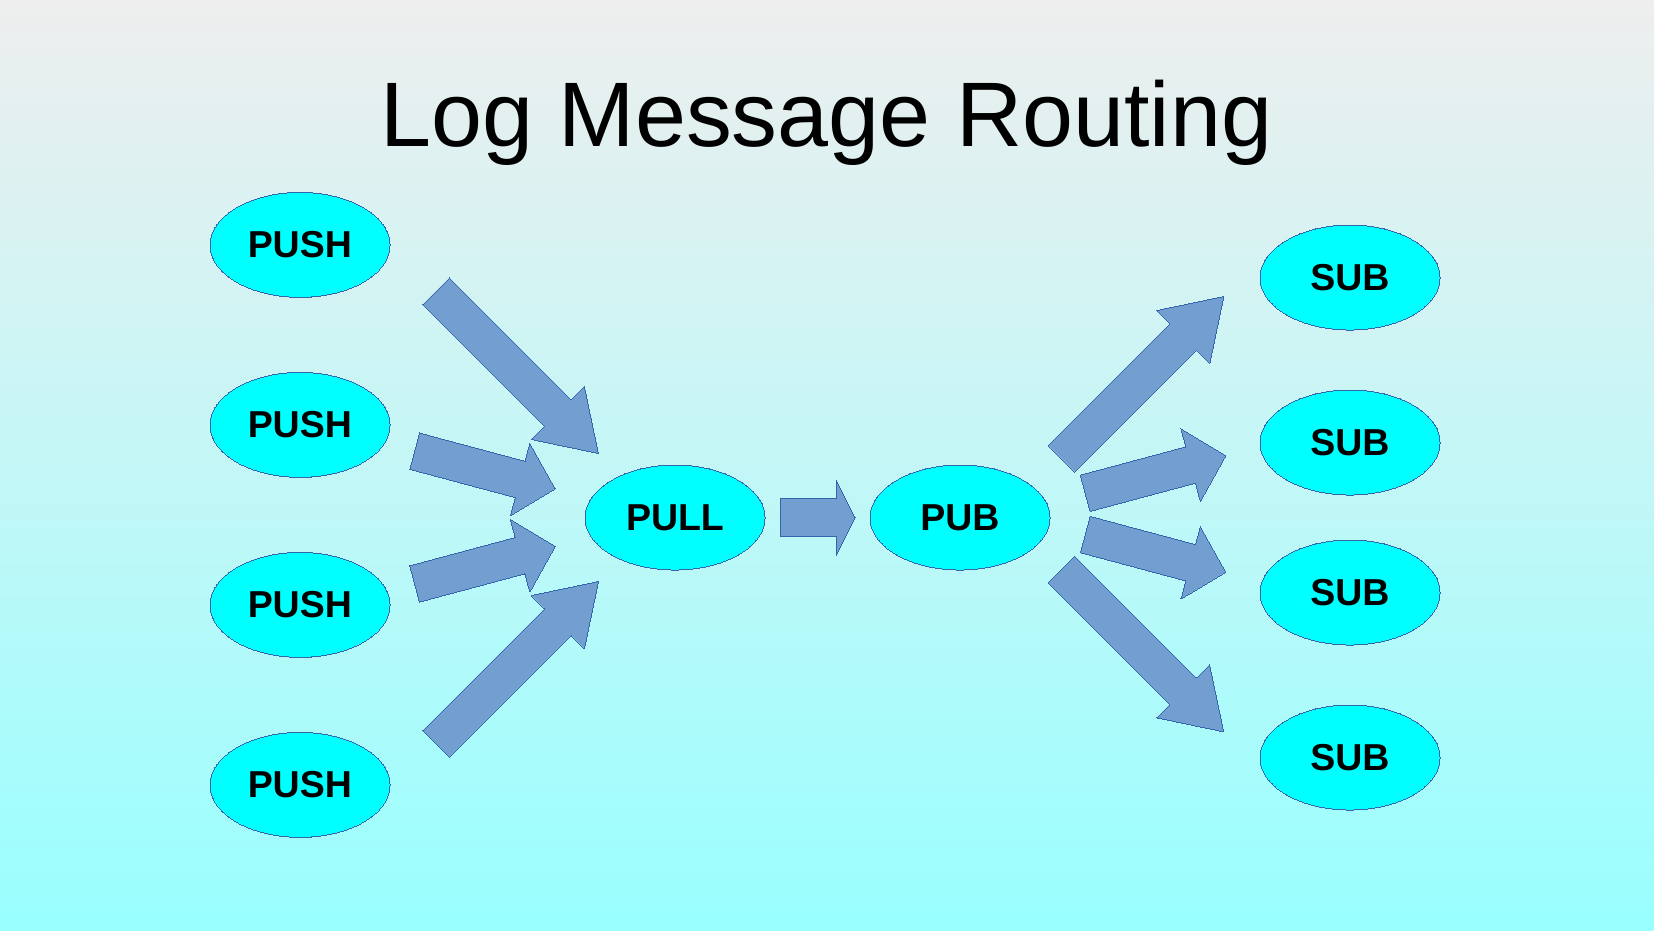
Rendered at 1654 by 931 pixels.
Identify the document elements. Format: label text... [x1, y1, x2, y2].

text_box PUSH [210, 732, 391, 838]
text_box [1048, 296, 1224, 473]
text_box [1048, 556, 1224, 732]
text_box PUSH [210, 552, 391, 658]
text_box [422, 581, 599, 758]
text_box [1080, 428, 1226, 512]
text_box PULL [585, 465, 766, 571]
text_box SUB [1260, 390, 1441, 496]
text_box PUSH [210, 192, 391, 298]
text_box PUSH [210, 372, 391, 478]
title Log Message Routing [82, 37, 1571, 193]
text_box SUB [1260, 705, 1441, 811]
text_box PUB [870, 465, 1051, 571]
text_box [409, 519, 556, 603]
text_box SUB [1260, 540, 1441, 646]
text_box SUB [1260, 225, 1441, 331]
text_box [422, 277, 599, 454]
text_box [409, 432, 556, 516]
text_box [780, 480, 856, 556]
text_box [1080, 516, 1226, 599]
